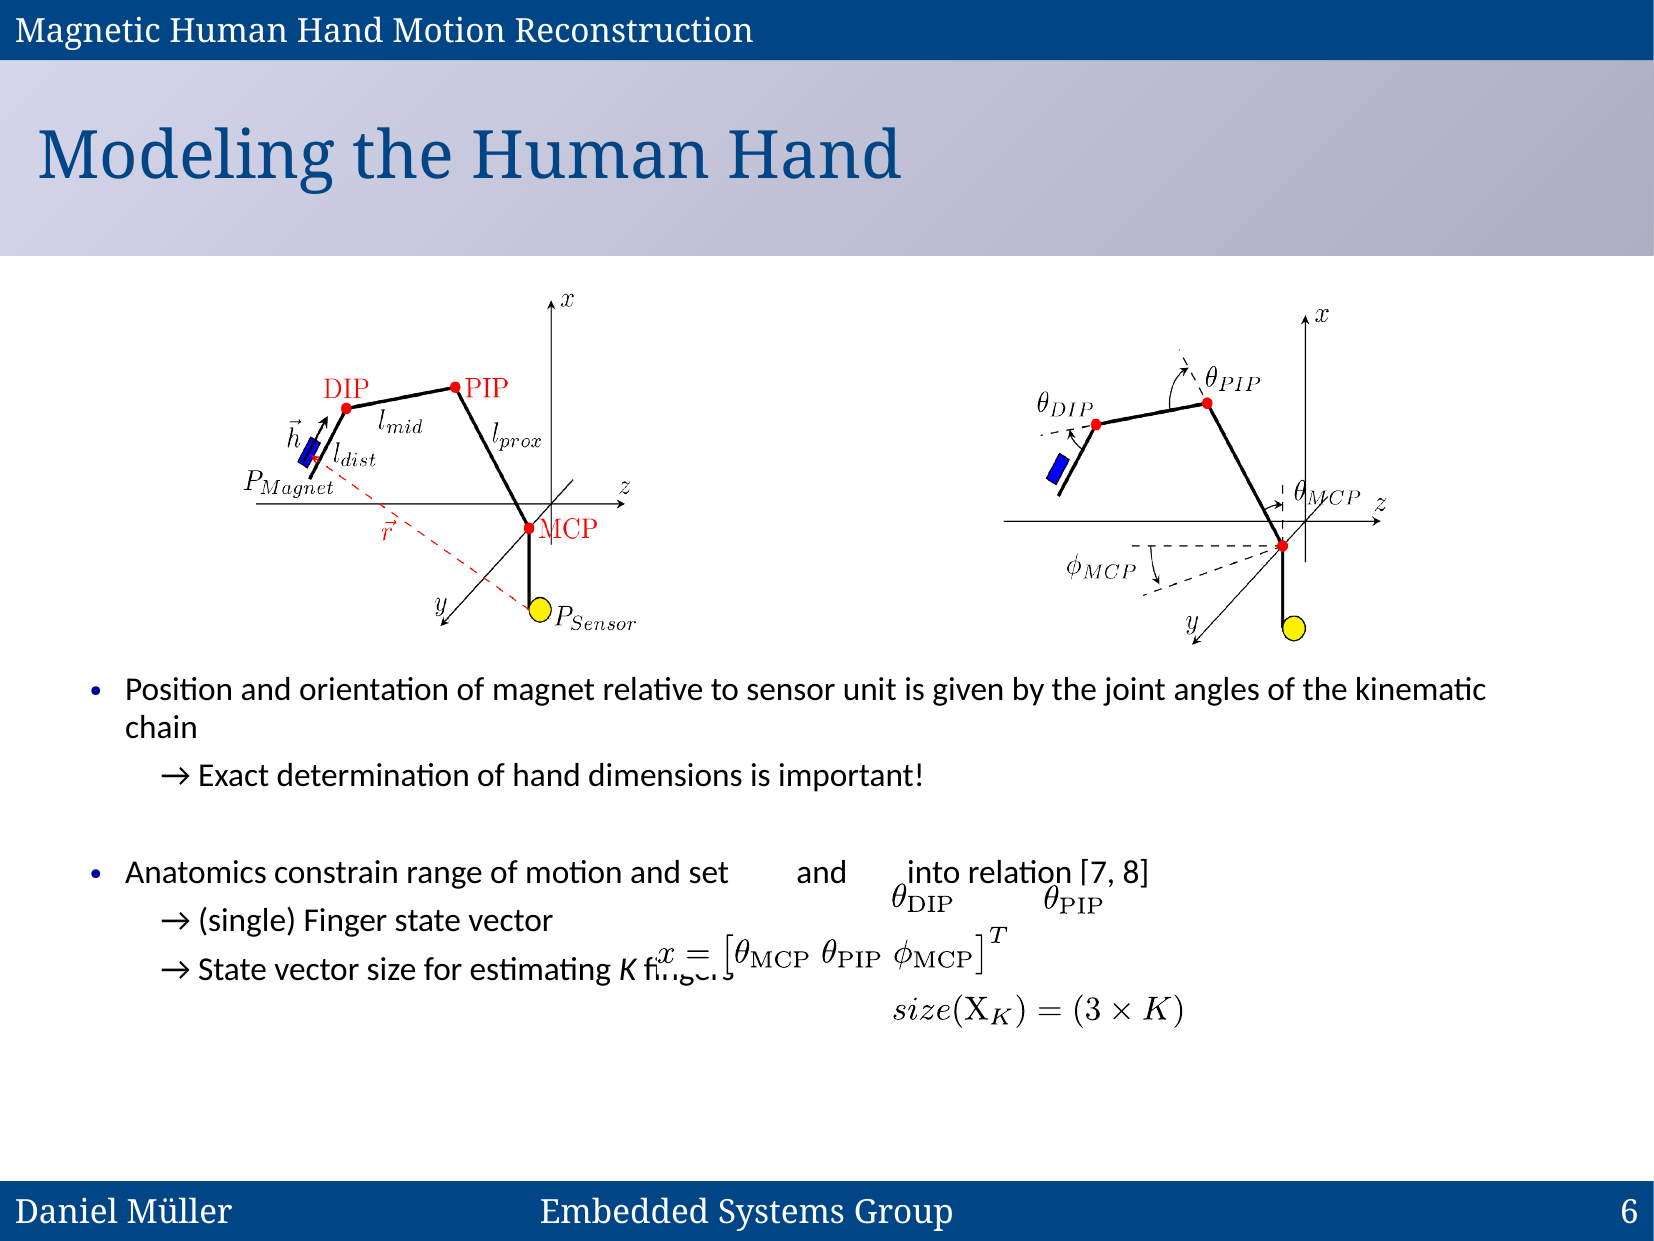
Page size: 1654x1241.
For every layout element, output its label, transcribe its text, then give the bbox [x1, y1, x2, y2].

text_box [656, 926, 1009, 975]
text_box Position and orientation of magnet relative to sensor unit is given by the joint angles of the kinematic chain → Exact determination of hand dimensions is important! Anatomics constrain range of motion and set and into relation [7, 8] → (single) Finger state vector → State vector size for estimating K fingers [75, 663, 1546, 1032]
text_box [890, 883, 955, 912]
text_box [1043, 885, 1105, 914]
text_box [891, 994, 1186, 1028]
title Modeling the Human Hand [37, 47, 1411, 256]
picture [234, 284, 646, 639]
picture [1003, 299, 1396, 646]
